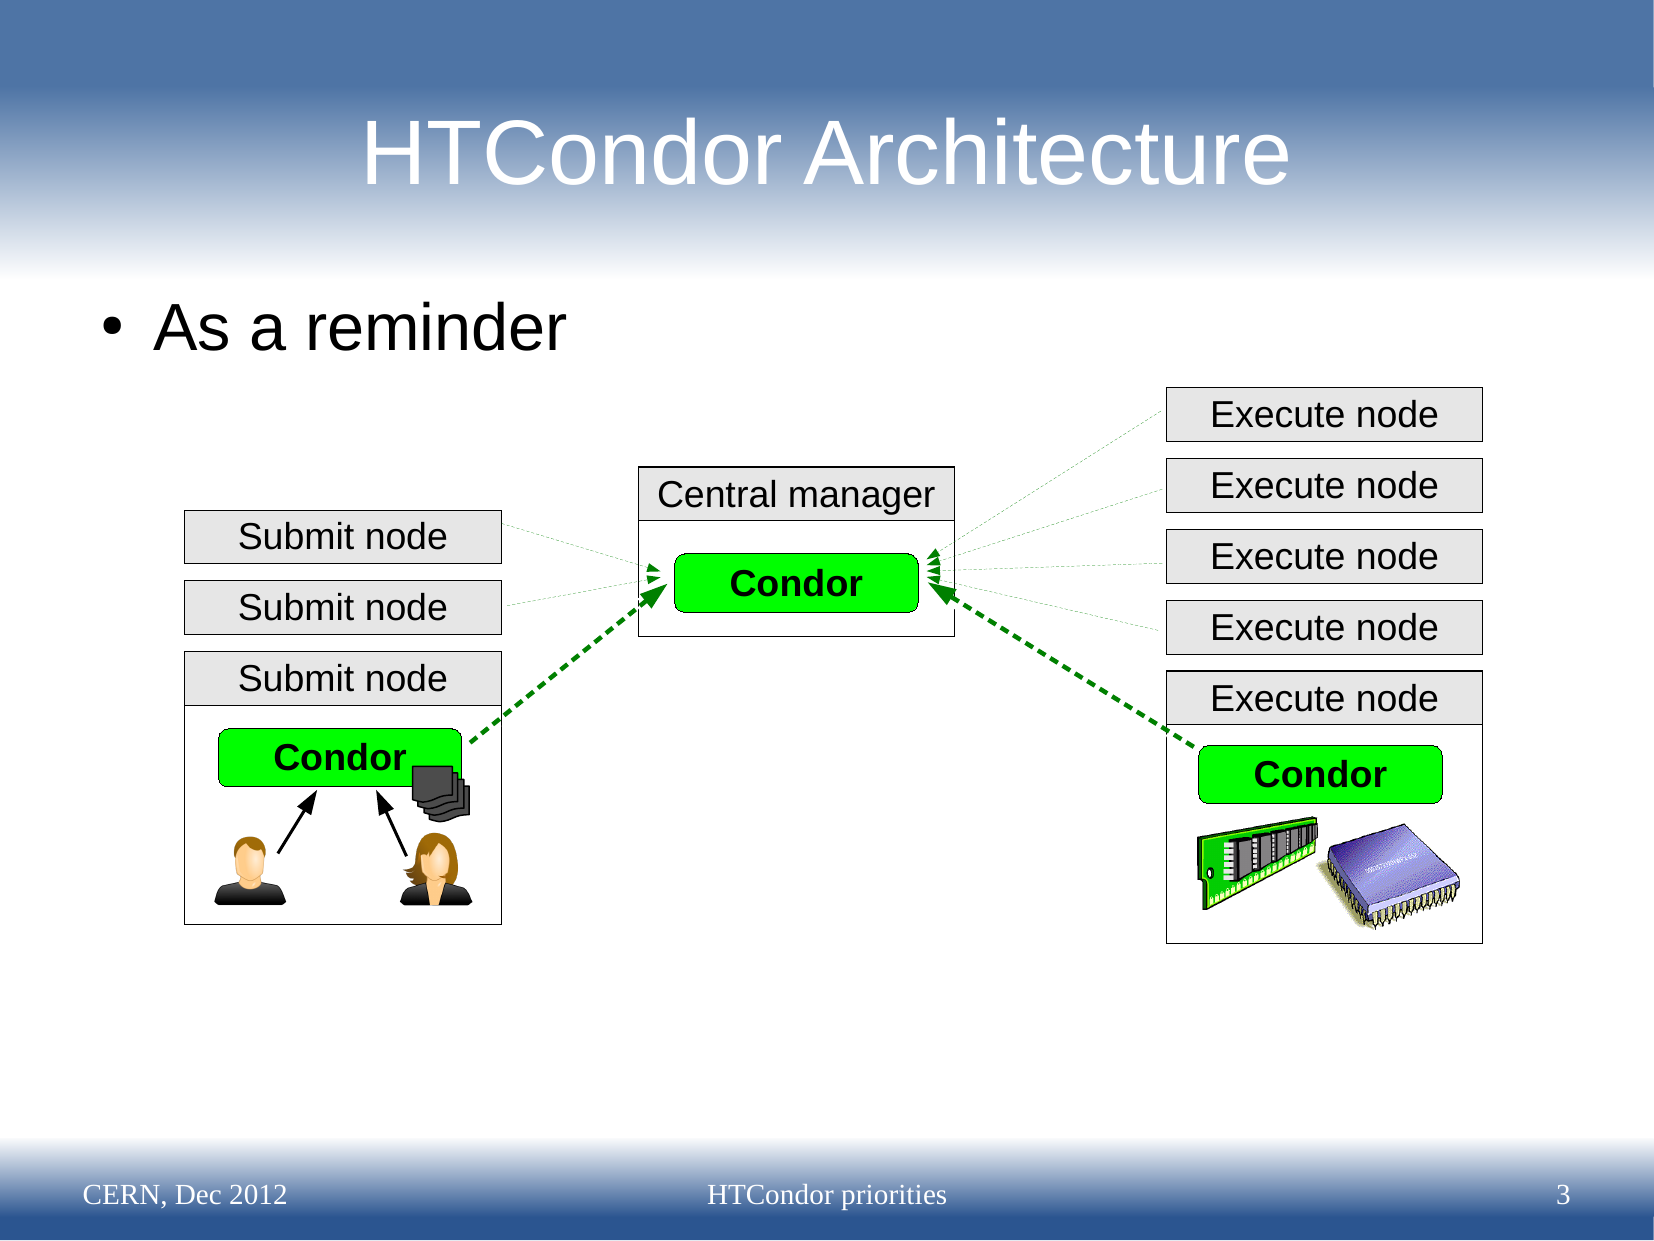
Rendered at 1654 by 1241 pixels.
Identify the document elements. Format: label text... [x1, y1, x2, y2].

text_box Execute node [1166, 600, 1483, 655]
text_box Execute node [1166, 529, 1483, 584]
text_box Execute node [1166, 458, 1483, 513]
text_box Submit node [184, 651, 502, 706]
text_box Submit node [184, 580, 502, 635]
text_box [184, 706, 502, 925]
picture [398, 831, 474, 907]
picture [212, 831, 288, 907]
text_box Condor [218, 728, 462, 787]
text_box Condor [1198, 745, 1443, 804]
title HTCondor Architecture [82, 49, 1571, 257]
picture [1197, 816, 1463, 934]
list As a reminder [82, 290, 1571, 1010]
text_box Execute node [1166, 671, 1483, 725]
text_box Condor [674, 553, 919, 613]
text_box [638, 521, 955, 637]
text_box Execute node [1166, 387, 1483, 442]
text_box Central manager [638, 467, 955, 521]
text_box Submit node [184, 510, 502, 564]
